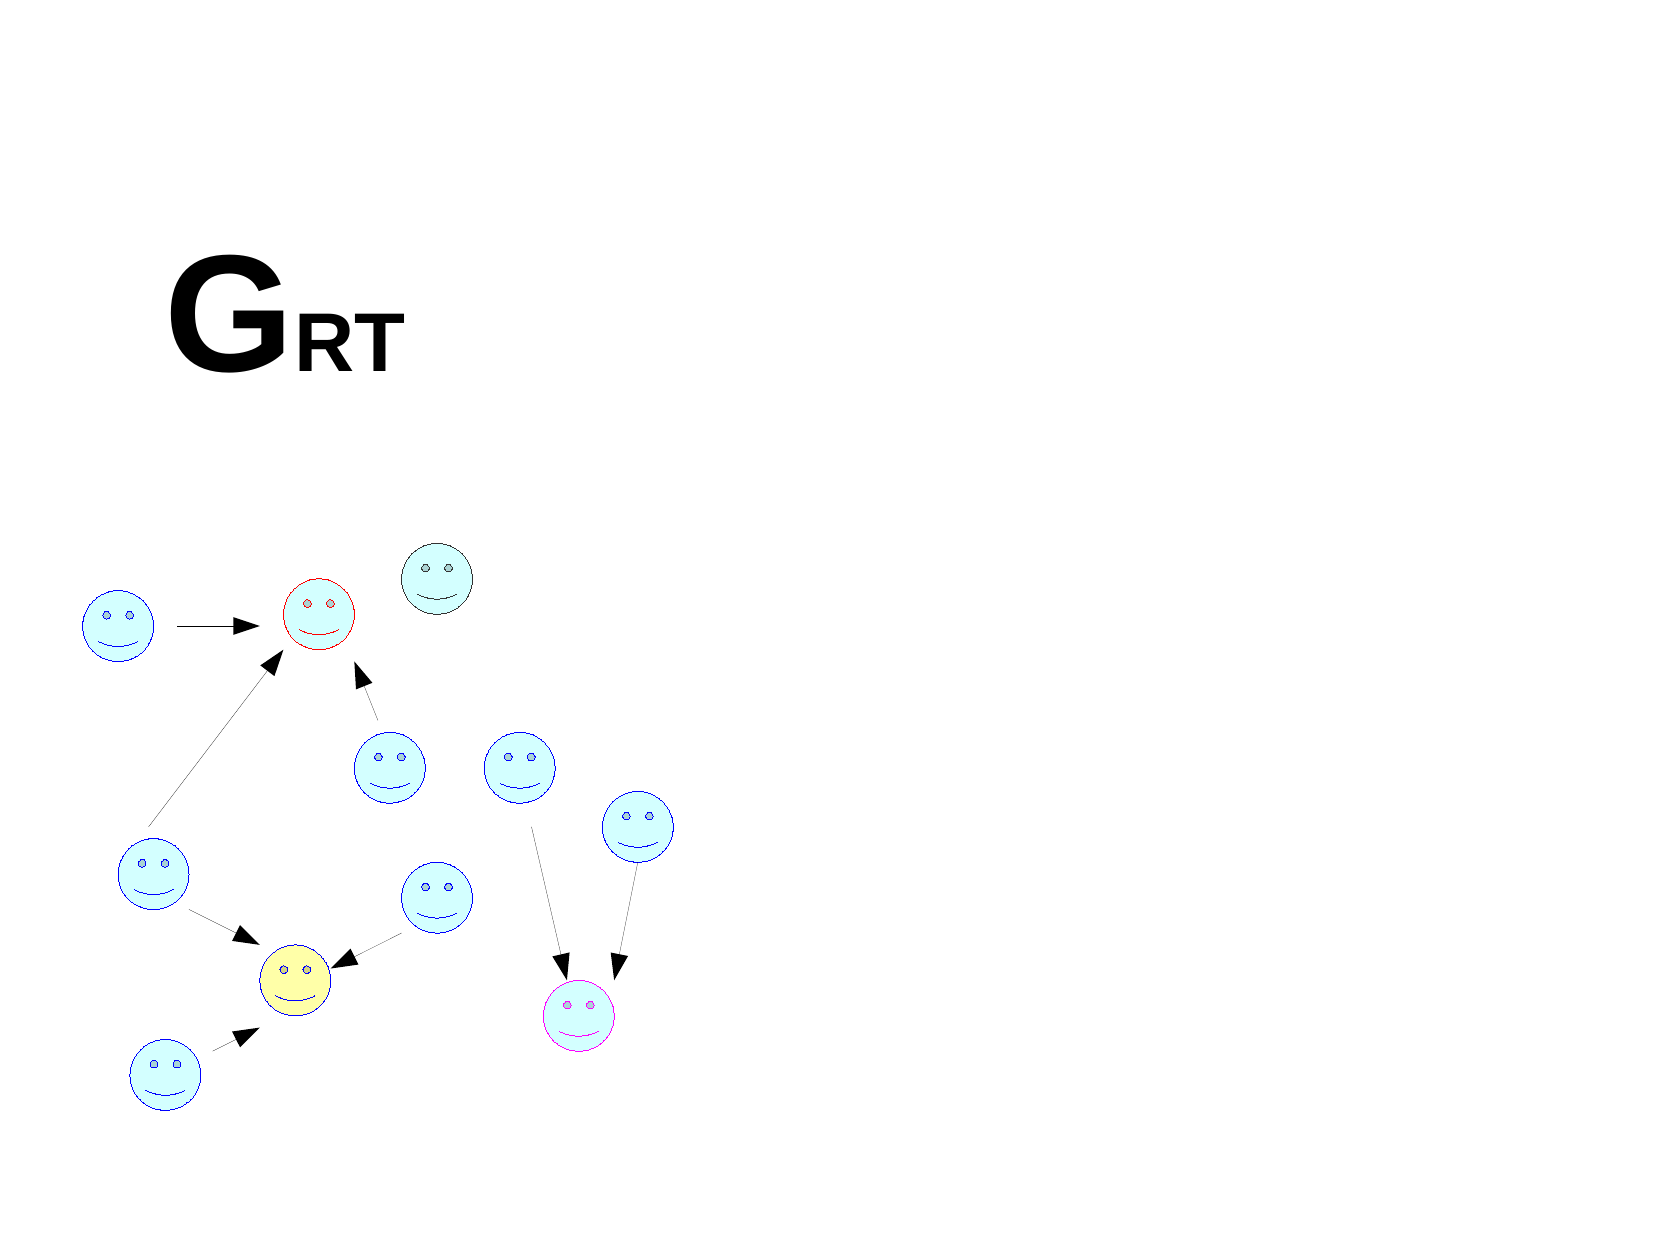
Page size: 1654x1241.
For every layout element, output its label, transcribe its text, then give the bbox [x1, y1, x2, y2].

text_box [259, 944, 331, 1016]
text_box [118, 838, 190, 910]
text_box [283, 578, 355, 650]
text_box [82, 590, 154, 662]
text_box GRT [149, 212, 420, 414]
text_box [602, 791, 674, 863]
text_box [401, 543, 473, 615]
text_box [401, 862, 473, 934]
text_box [129, 1039, 201, 1111]
text_box [484, 732, 556, 804]
text_box [543, 980, 615, 1052]
text_box [354, 732, 426, 804]
